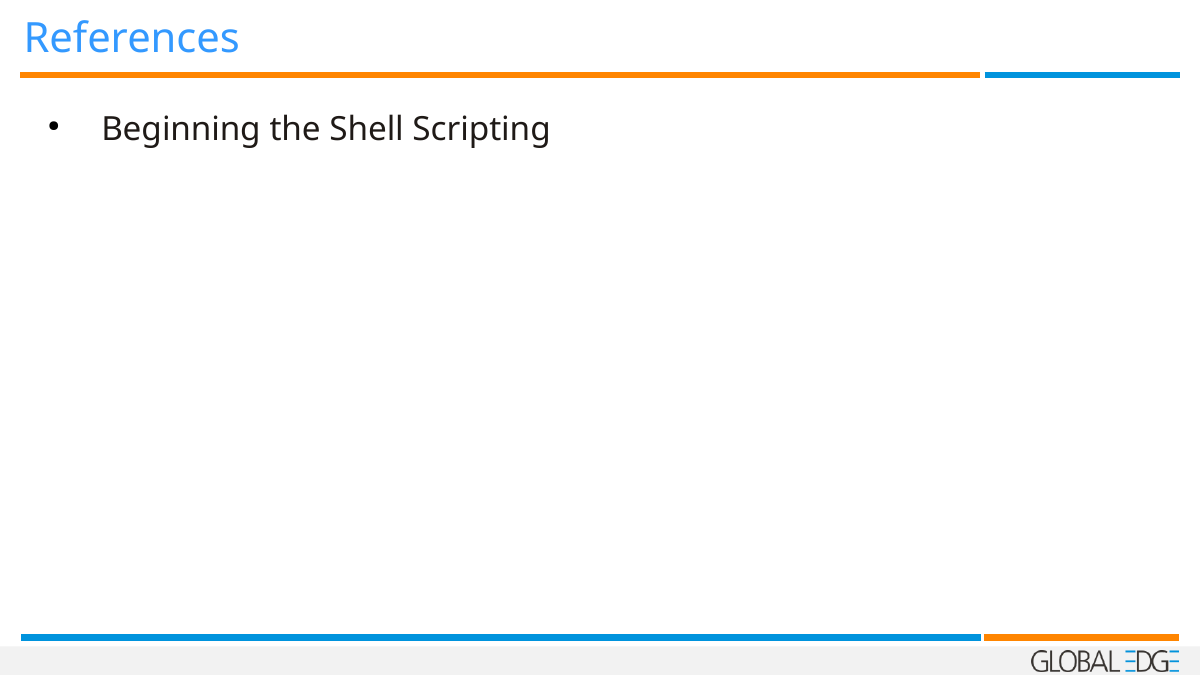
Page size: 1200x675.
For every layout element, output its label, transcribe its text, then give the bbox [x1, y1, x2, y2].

list Beginning the Shell Scripting [30, 104, 1170, 615]
title References [23, 9, 1099, 63]
picture [1031, 650, 1179, 672]
